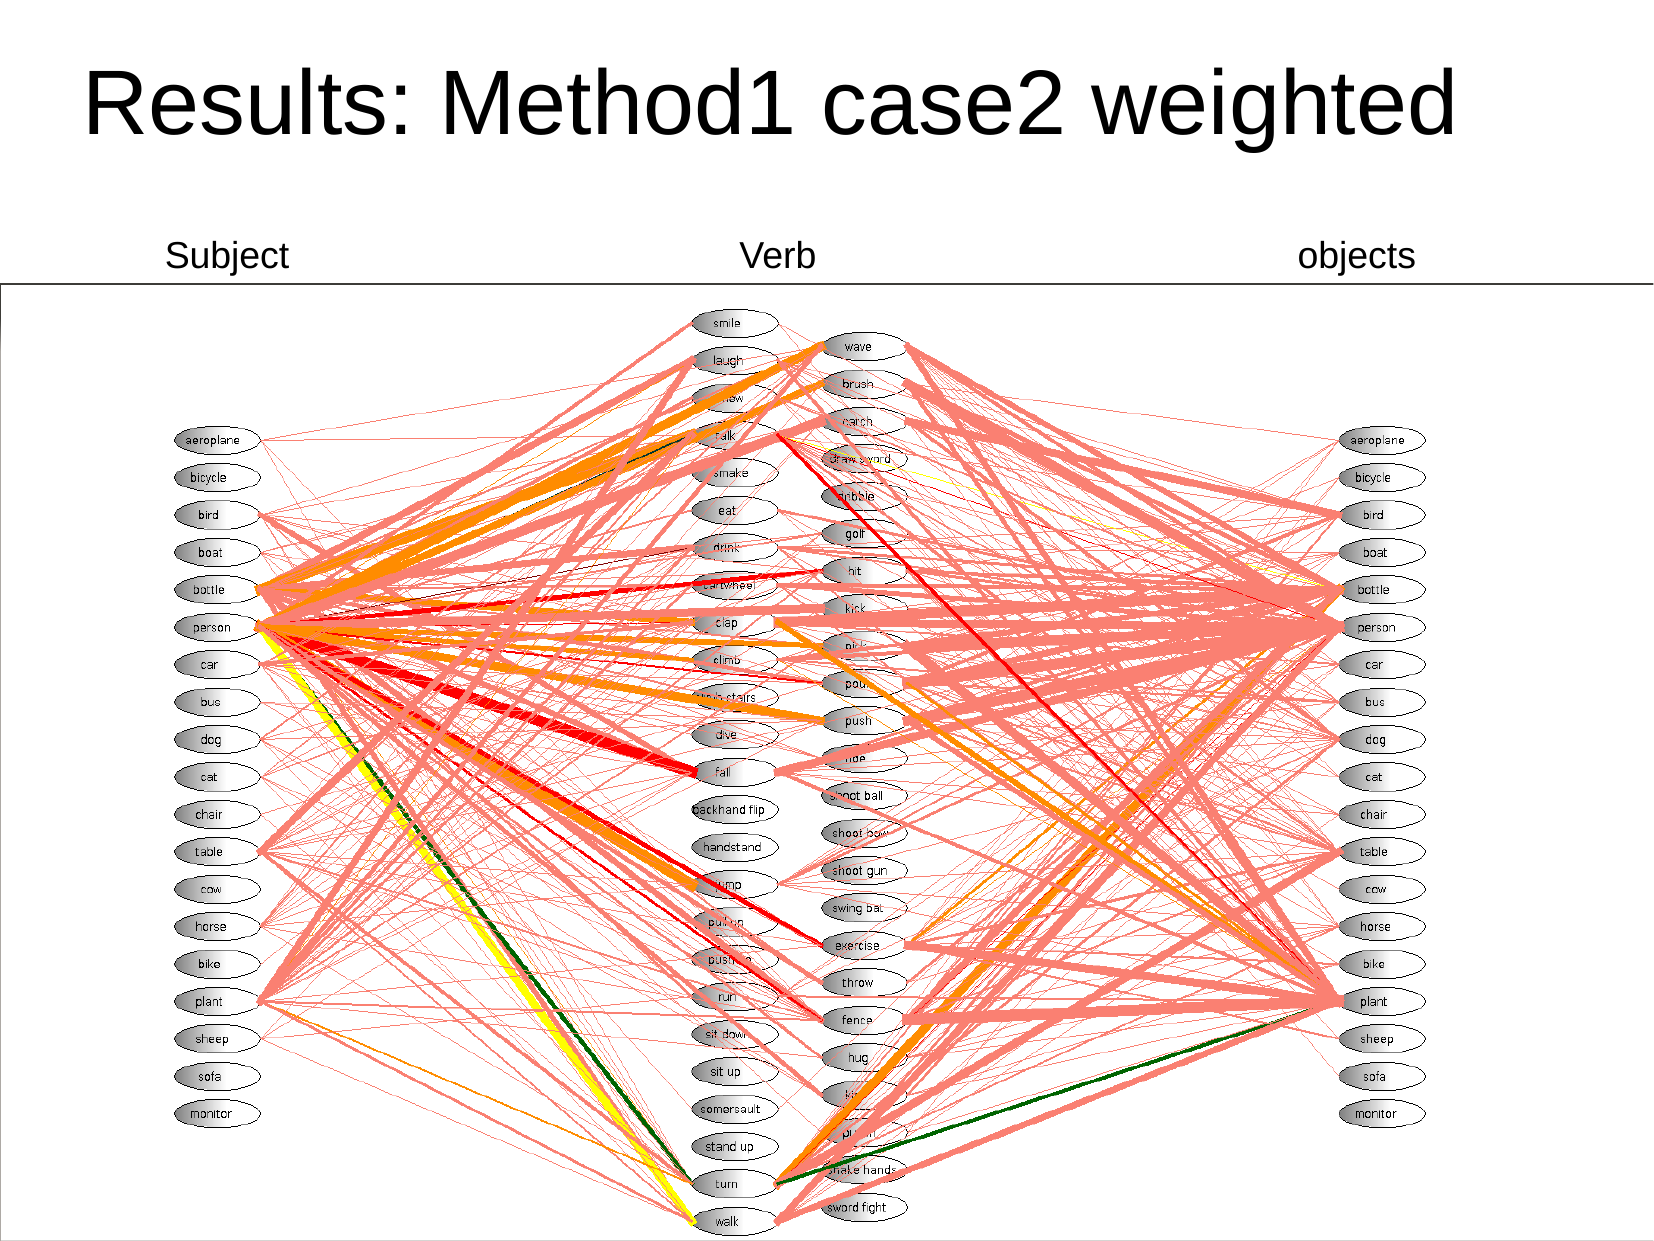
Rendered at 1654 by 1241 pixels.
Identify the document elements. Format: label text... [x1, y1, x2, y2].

title Results: Method1 case2 weighted [82, 30, 1571, 176]
picture [0, 283, 1654, 1241]
text_box Subject Verb objects [150, 226, 1471, 283]
